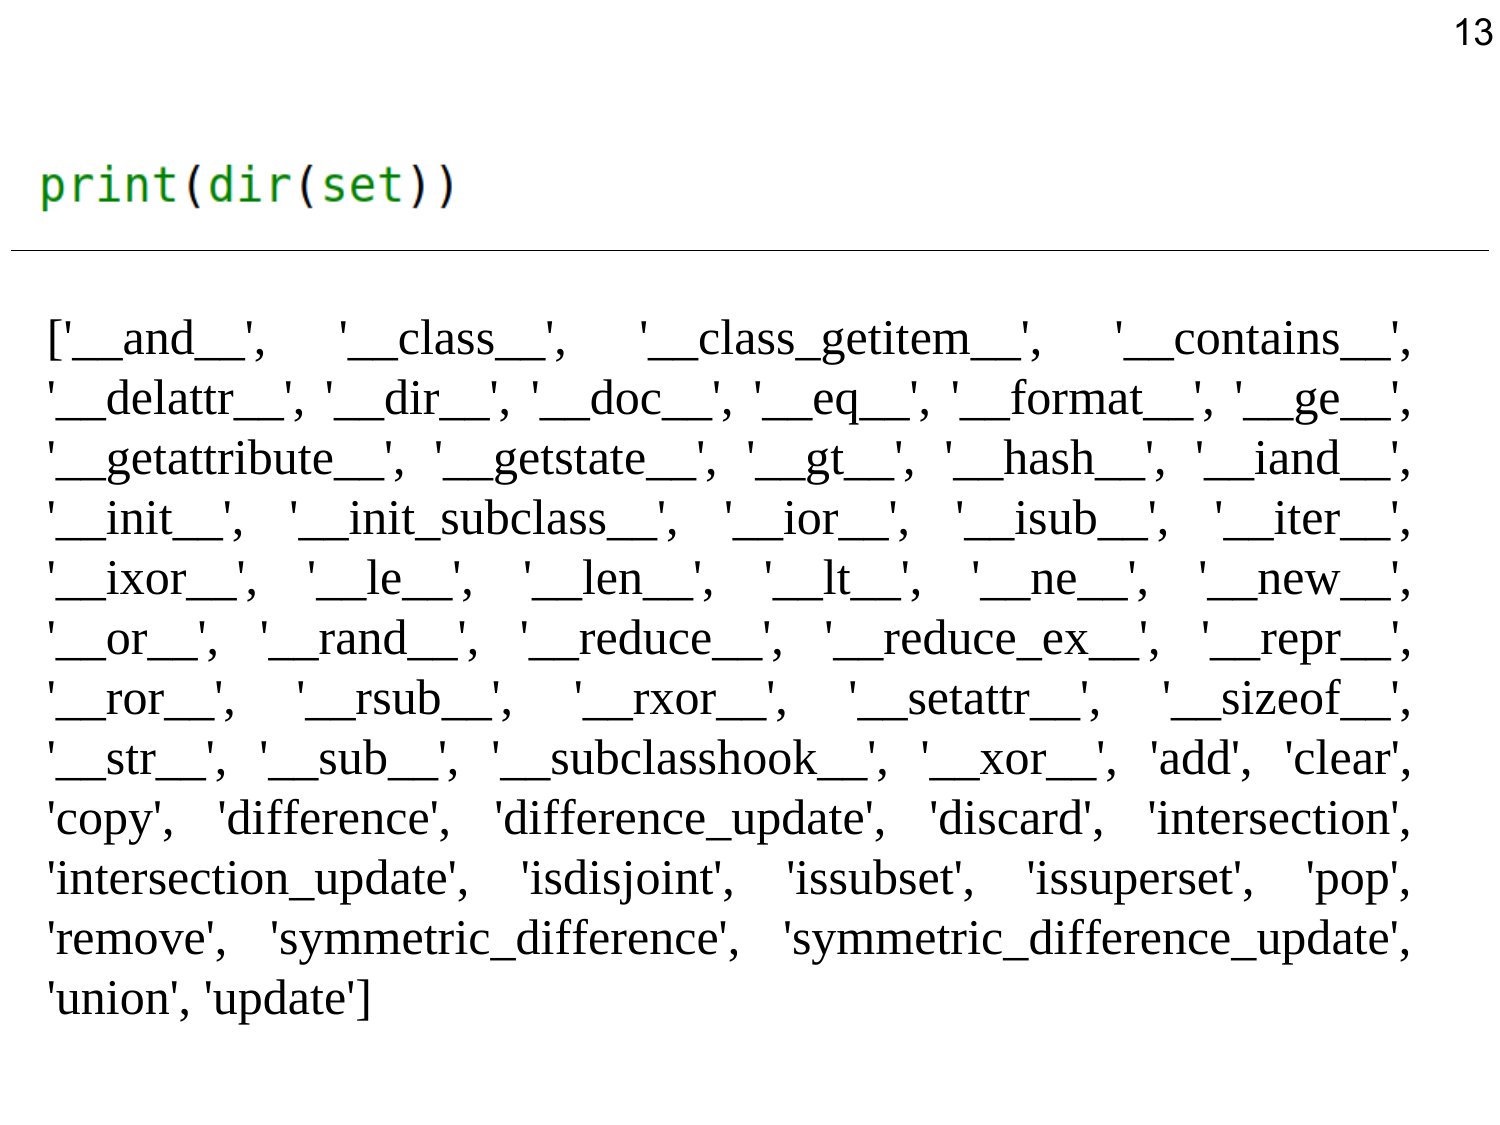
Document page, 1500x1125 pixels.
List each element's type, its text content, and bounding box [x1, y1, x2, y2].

picture [26, 157, 466, 218]
text_box ['__and__', '__class__', '__class_getitem__', '__contains__', '__delattr__', '__dir__', '__doc__', '__eq__', '__format__', '__ge__', '__getattribute__', '__getstate__', '__gt__', '__hash__', '__iand__', '__init__', '__init_subclass__', '__ior__', '__isub__', '__iter__', '__ixor__', '__le__', '__len__', '__lt__', '__ne__', '__new__', '__or__', '__rand__', '__reduce__', '__reduce_ex__', '__repr__', '__ror__', '__rsub__', '__rxor__', '__setattr__', '__sizeof__', '__str__', '__sub__', '__subclasshook__', '__xor__', 'add', 'clear', 'copy', 'difference', 'difference_update', 'discard', 'intersection', 'intersection_update', 'isdisjoint', 'issubset', 'issuperset', 'pop', 'remove', 'symmetric_difference', 'symmetric_difference_update', 'union', 'update'] [46, 296, 1428, 1074]
